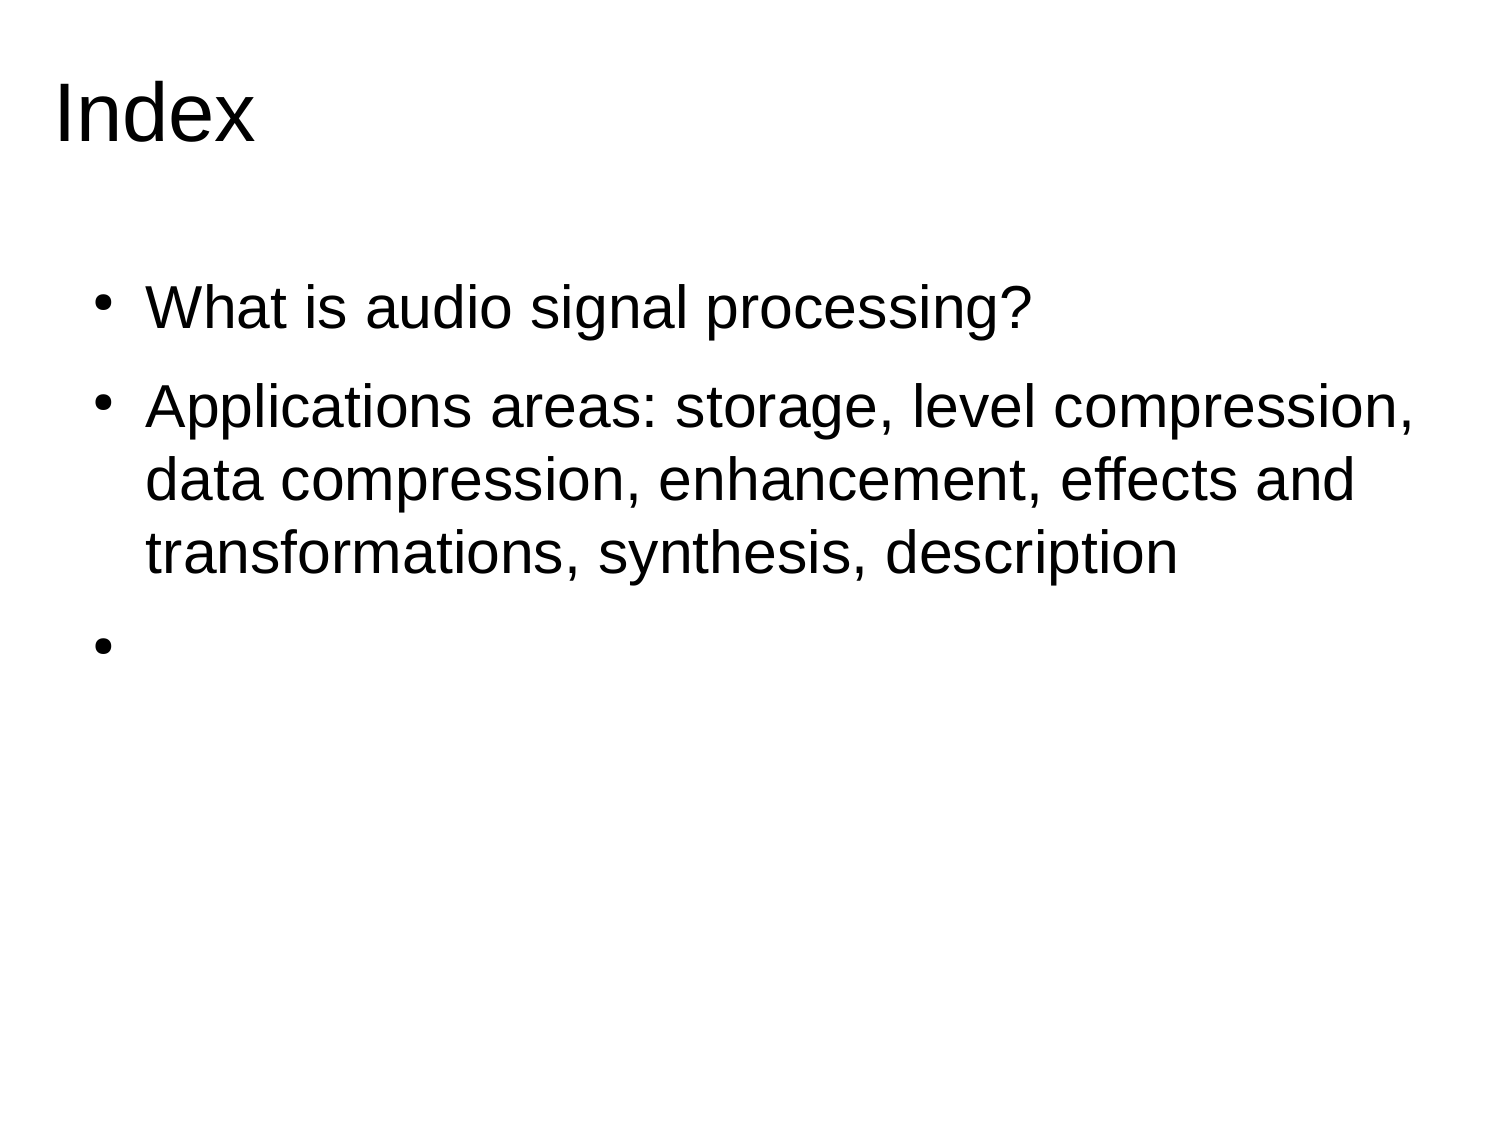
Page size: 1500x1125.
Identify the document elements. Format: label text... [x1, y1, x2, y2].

title Index [53, 18, 1403, 207]
list What is audio signal processing? Applications areas: storage, level compression, data compression, enhancement, effects and transformations, synthesis, description [75, 263, 1425, 1006]
